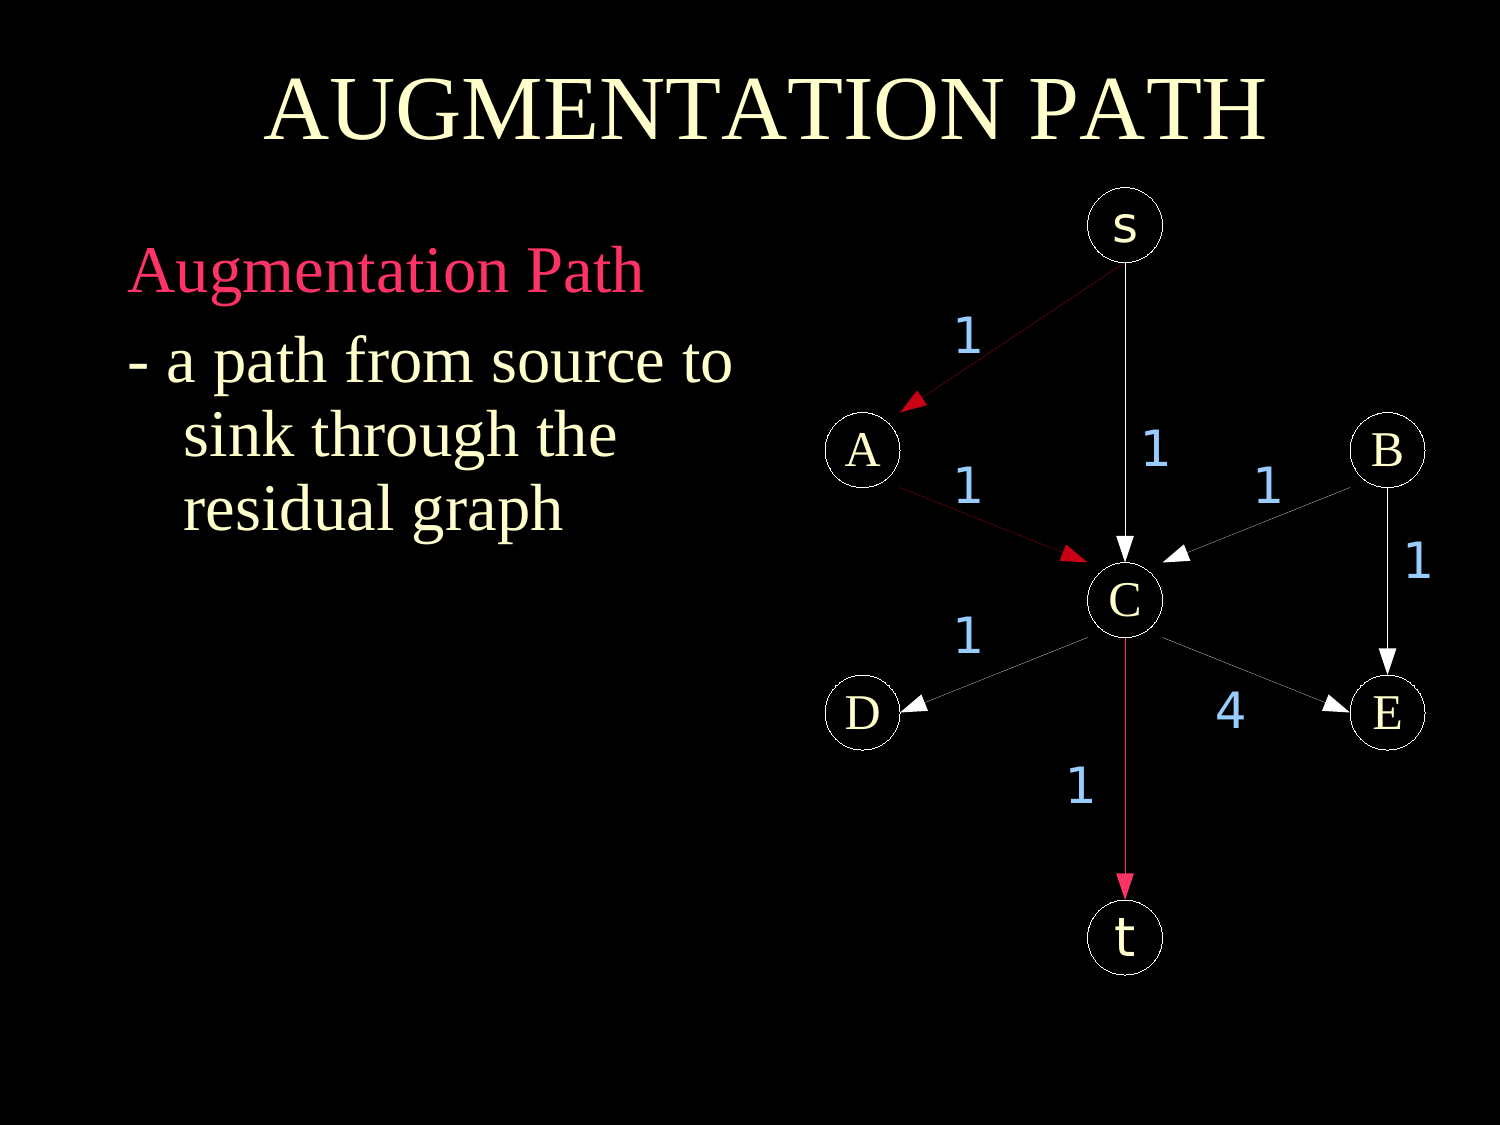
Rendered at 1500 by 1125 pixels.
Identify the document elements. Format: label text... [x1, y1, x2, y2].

text_box B [1350, 412, 1426, 488]
text_box A [825, 412, 901, 488]
text_box 1 [937, 600, 1013, 676]
text_box 1 [1050, 750, 1126, 826]
text_box 1 [1237, 450, 1313, 526]
text_box C [1087, 562, 1163, 638]
text_box 1 [1125, 412, 1201, 488]
text_box 1 [1387, 525, 1463, 601]
text_box E [1350, 675, 1426, 751]
text_box D [825, 675, 901, 751]
text_box 1 [937, 299, 1013, 376]
list Augmentation Path - a path from source to sink through the residual graph [112, 224, 788, 1083]
title AUGMENTATION PATH [37, 50, 1496, 167]
text_box t [1087, 900, 1163, 976]
text_box 4 [1200, 675, 1276, 751]
text_box 1 [937, 450, 1013, 526]
text_box s [1087, 187, 1163, 263]
